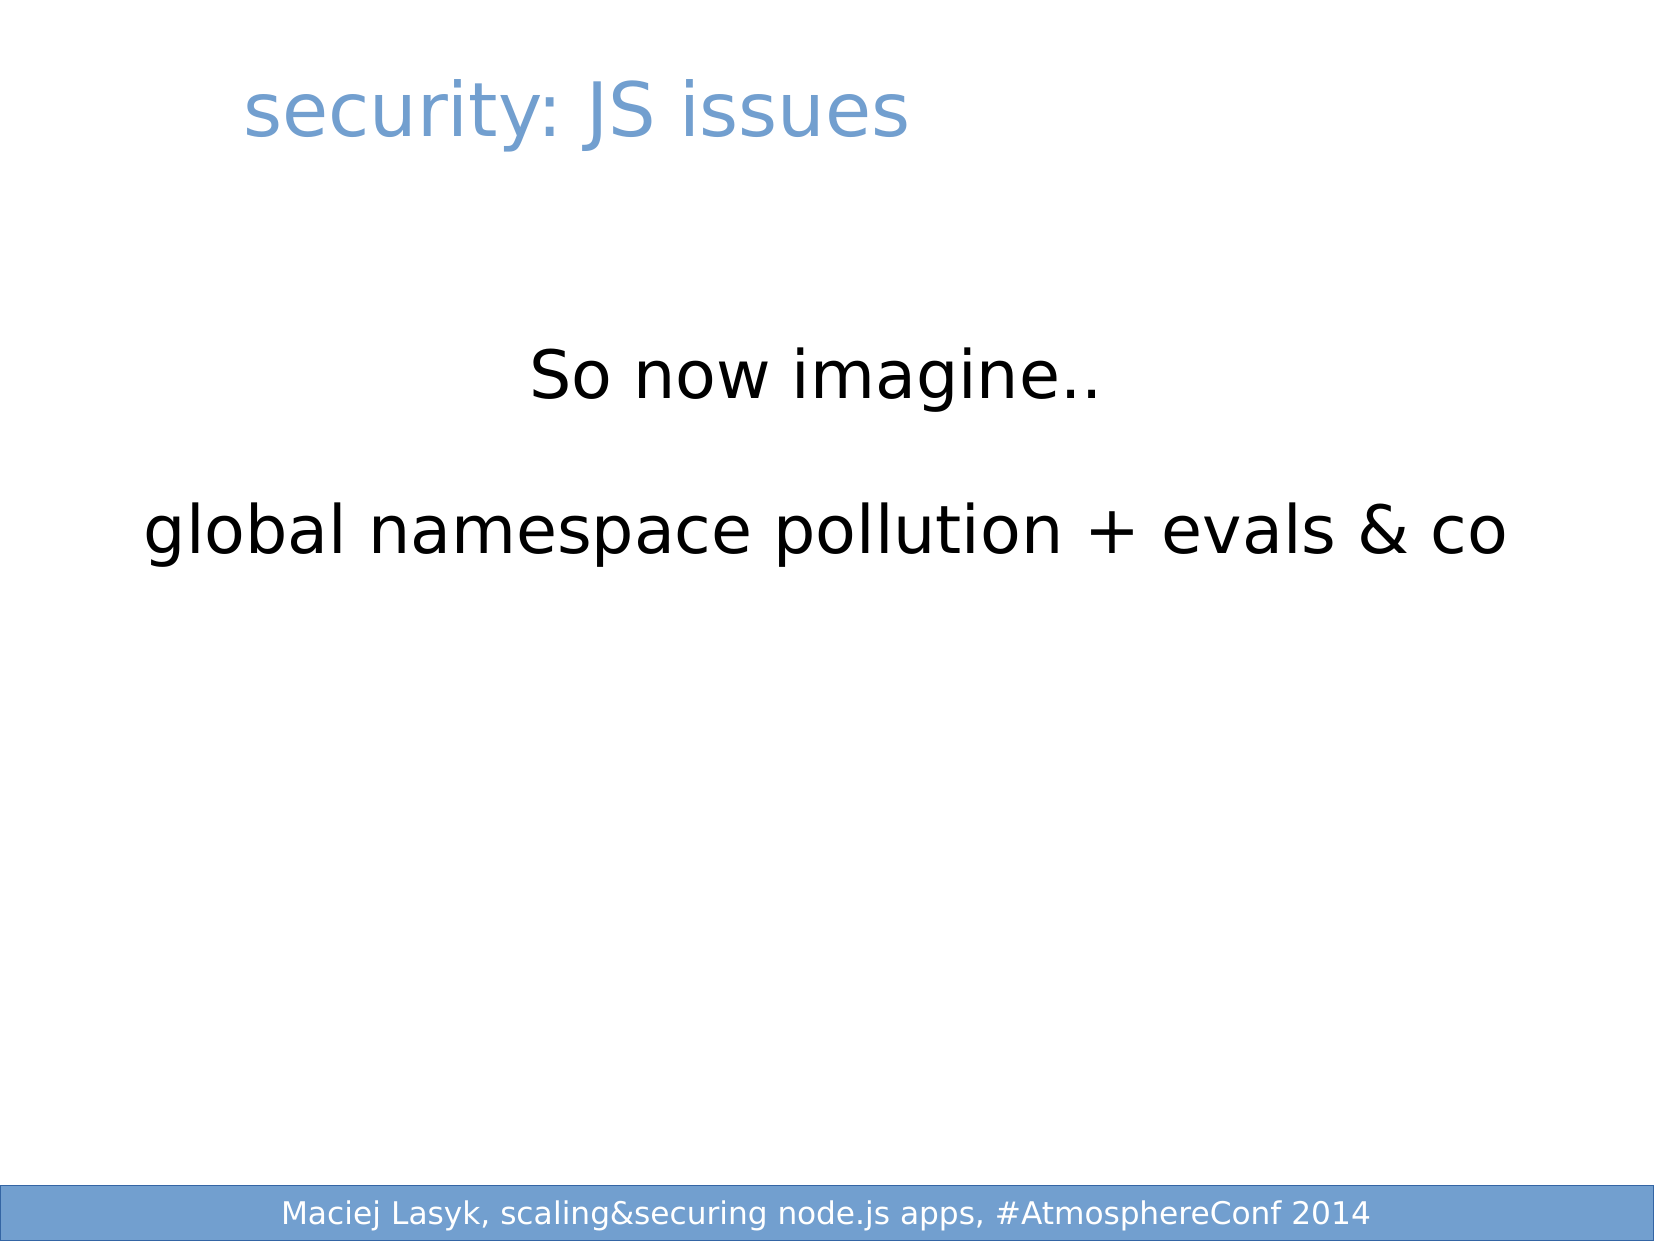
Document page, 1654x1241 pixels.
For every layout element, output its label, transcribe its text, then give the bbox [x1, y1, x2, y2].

text_box Maciej Lasyk, scaling&securing node.js apps, #AtmosphereConf 2014 [266, 1188, 1388, 1240]
text_box security: JS issues [228, 60, 927, 163]
text_box So now imagine.. global namespace pollution + evals & co [129, 329, 1525, 578]
text_box [0, 1185, 1654, 1241]
